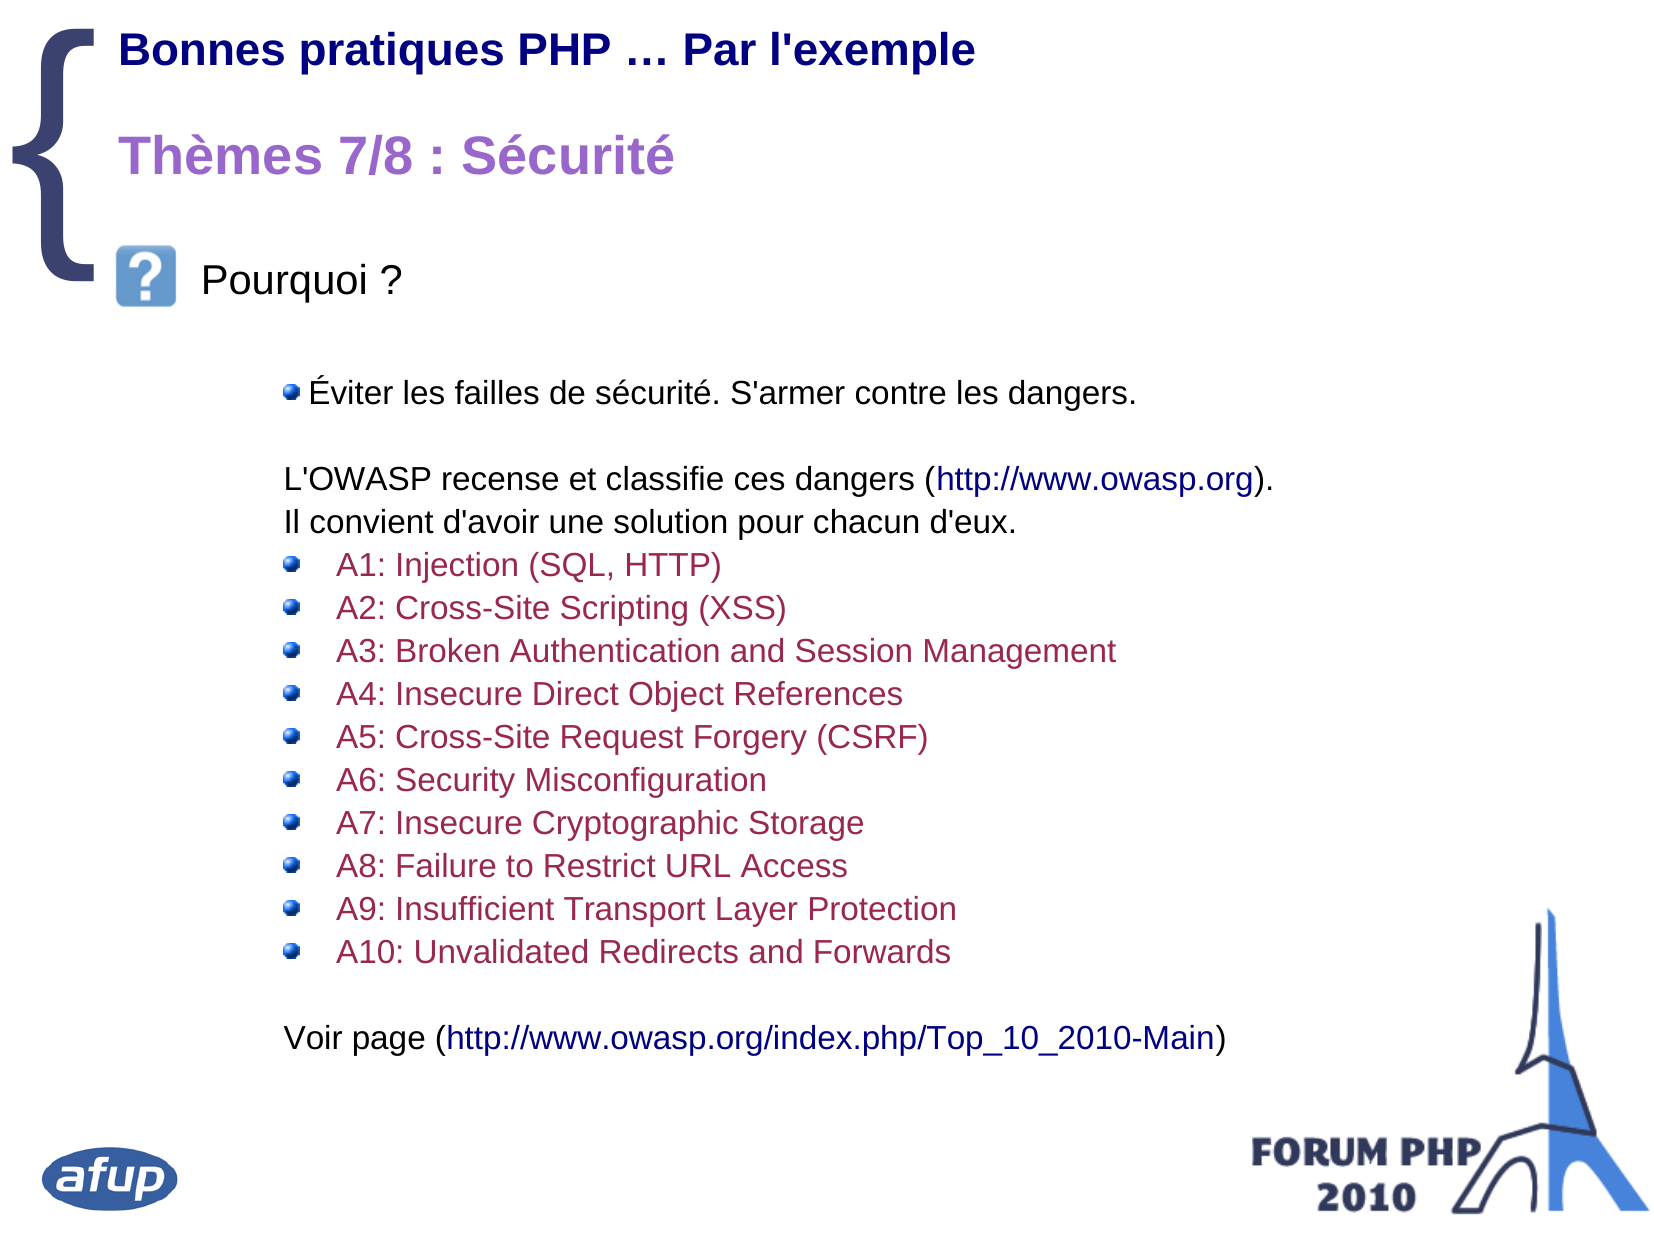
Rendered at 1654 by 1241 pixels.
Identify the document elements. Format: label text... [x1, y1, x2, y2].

title Bonnes pratiques PHP … Par l'exemple Thèmes 7/8 : Sécurité [118, 9, 1541, 202]
picture [110, 242, 182, 314]
picture [1240, 872, 1650, 1241]
subtitle Pourquoi ? [200, 206, 1477, 355]
text_box Éviter les failles de sécurité. S'armer contre les dangers. L'OWASP recense et classifie ces dangers (http://www.owasp.org). Il convient d'avoir une solution pour chacun d'eux. A1: Injection (SQL, HTTP) A2: Cross-Site Scripting (XSS) A3: Broken Authentication and Session Management A4: Insecure Direct Object References A5: Cross-Site Request Forgery (CSRF) A6: Security Misconfiguration A7: Insecure Cryptographic Storage A8: Failure to Restrict URL Access A9: Insufficient Transport Layer Protection A10: Unvalidated Redirects and Forwards Voir page (http://www.owasp.org/index.php/Top_10_2010-Main) [283, 330, 1536, 1099]
picture [41, 1146, 178, 1211]
